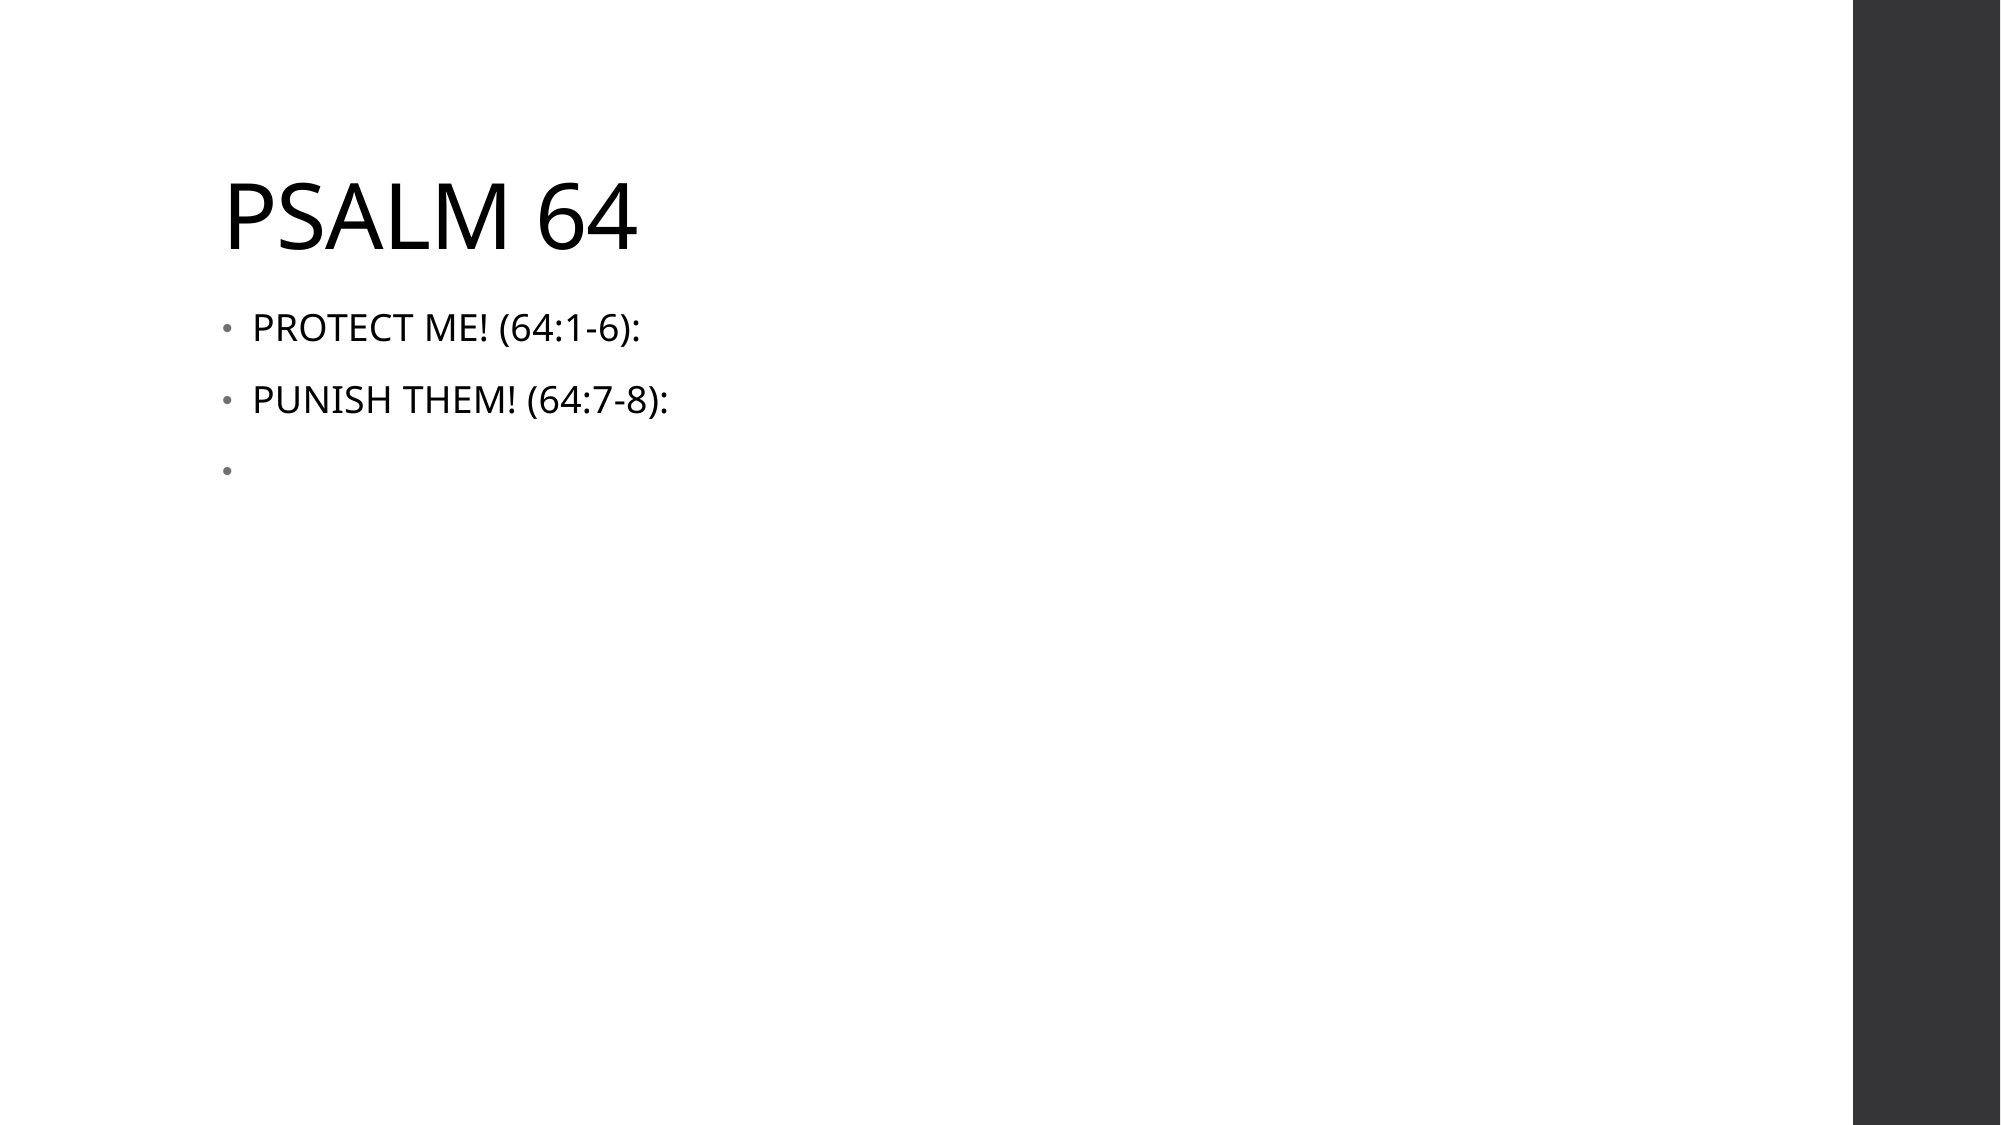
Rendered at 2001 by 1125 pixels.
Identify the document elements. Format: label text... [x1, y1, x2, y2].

title PSALM 64 [206, 60, 1797, 278]
list PROTECT ME! (64:1-6): PUNISH THEM! (64:7-8): [206, 299, 1617, 1014]
